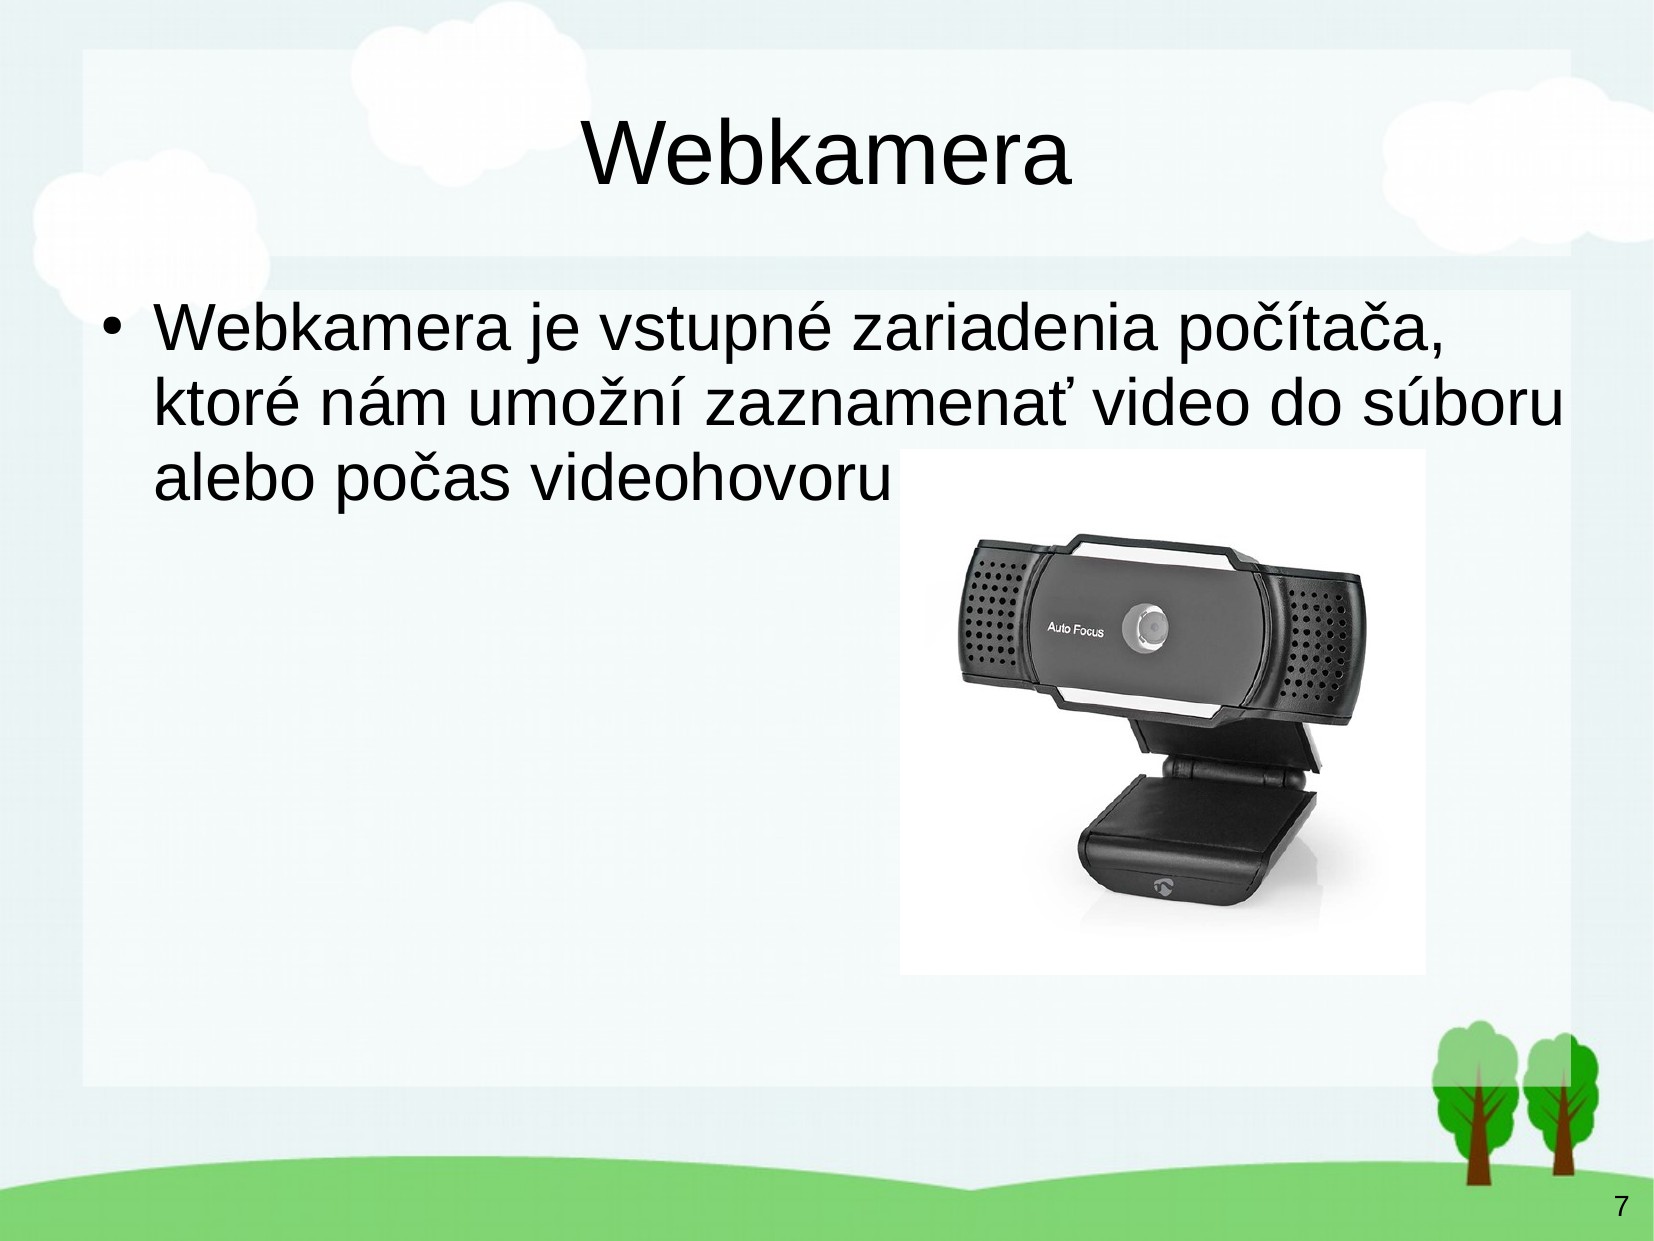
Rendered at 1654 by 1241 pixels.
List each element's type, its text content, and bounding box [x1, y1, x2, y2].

picture [0, 0, 1654, 1241]
title Webkamera [82, 49, 1571, 257]
list Webkamera je vstupné zariadenia počítača, ktoré nám umožní zaznamenať video do súboru alebo počas videohovoru [82, 290, 1571, 1087]
